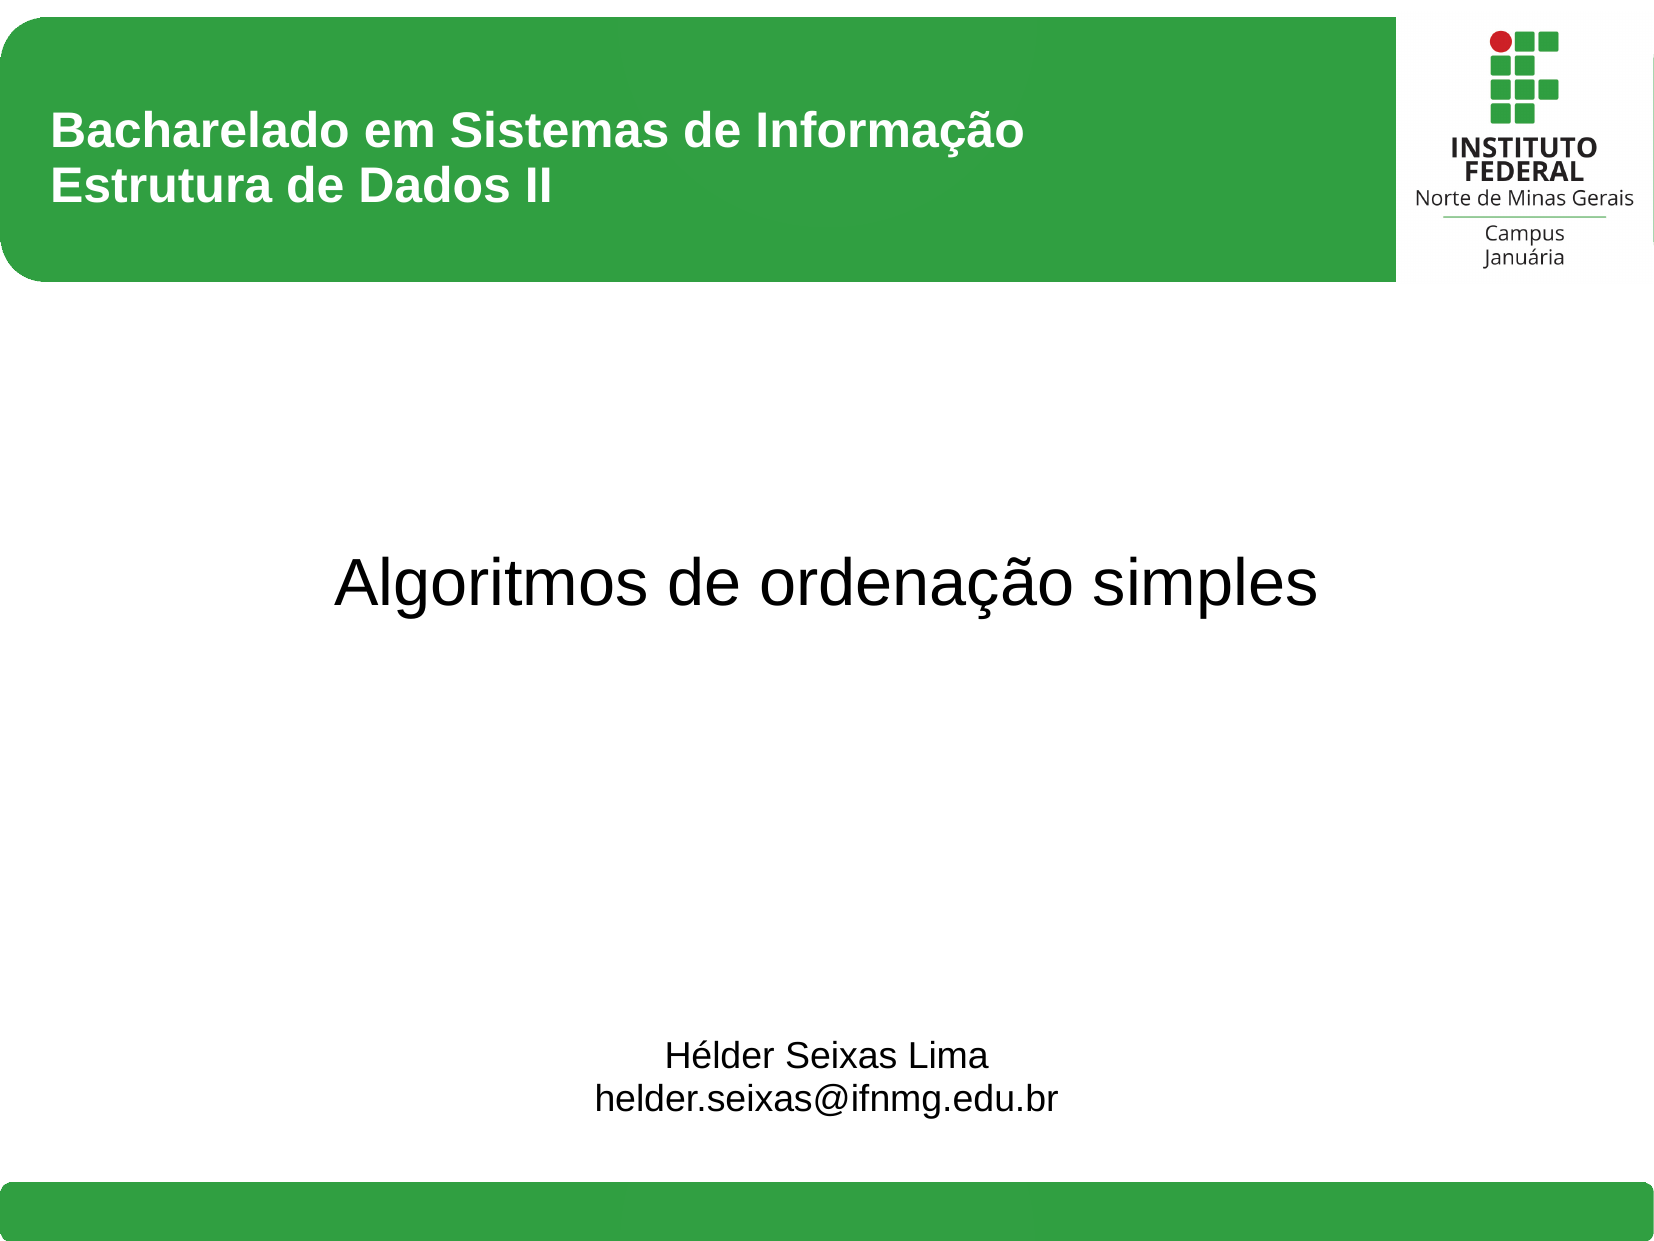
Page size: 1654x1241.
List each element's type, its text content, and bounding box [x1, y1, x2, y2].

picture [1396, 11, 1654, 284]
text_box Bacharelado em Sistemas de Informação Estrutura de Dados II [35, 94, 1396, 221]
text_box Hélder Seixas Lima helder.seixas@ifnmg.edu.br [561, 1027, 1093, 1127]
subtitle Algoritmos de ordenação simples [59, 255, 1595, 985]
